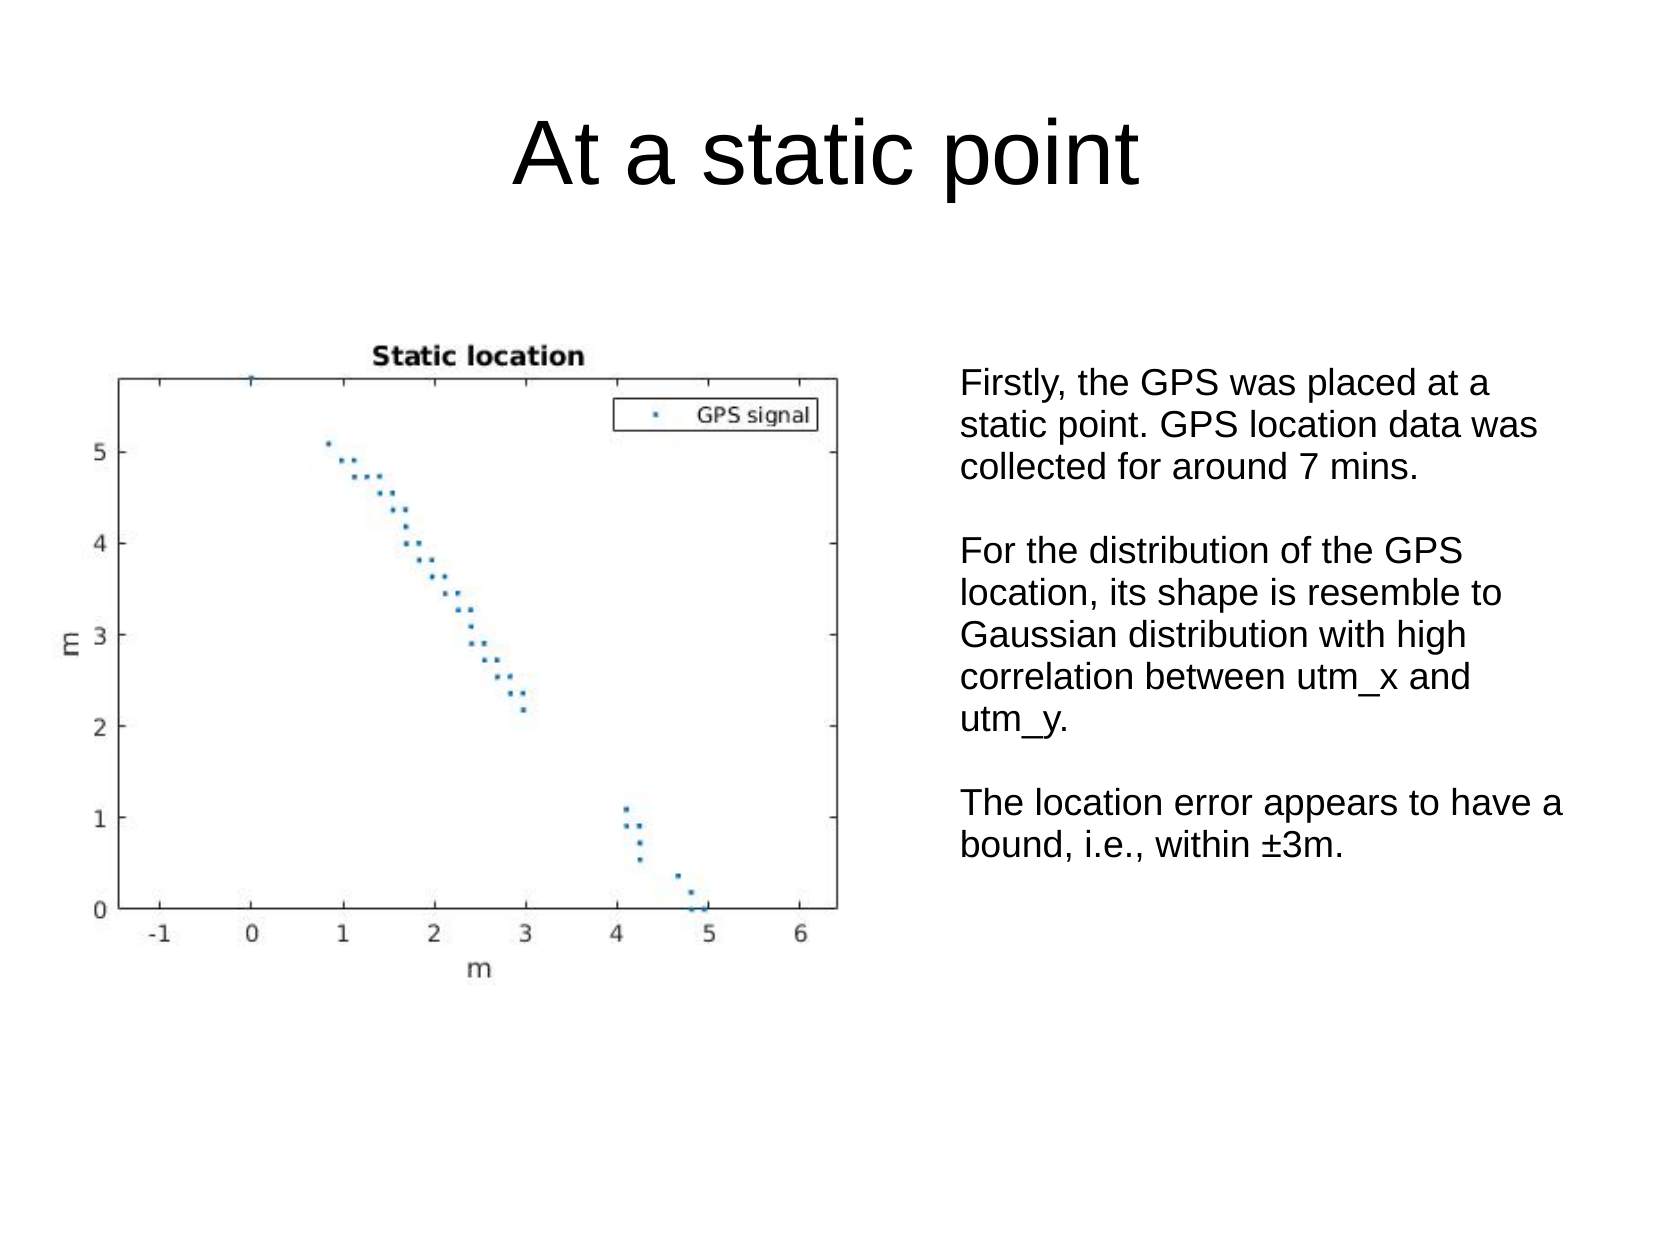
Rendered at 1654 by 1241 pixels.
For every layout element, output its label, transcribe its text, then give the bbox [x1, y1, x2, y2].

title At a static point [82, 49, 1571, 257]
picture [0, 330, 1010, 985]
text_box Firstly, the GPS was placed at a static point. GPS location data was collected for around 7 mins. For the distribution of the GPS location, its shape is resemble to Gaussian distribution with high correlation between utm_x and utm_y. The location error appears to have a bound, i.e., within ±3m. [945, 354, 1591, 916]
